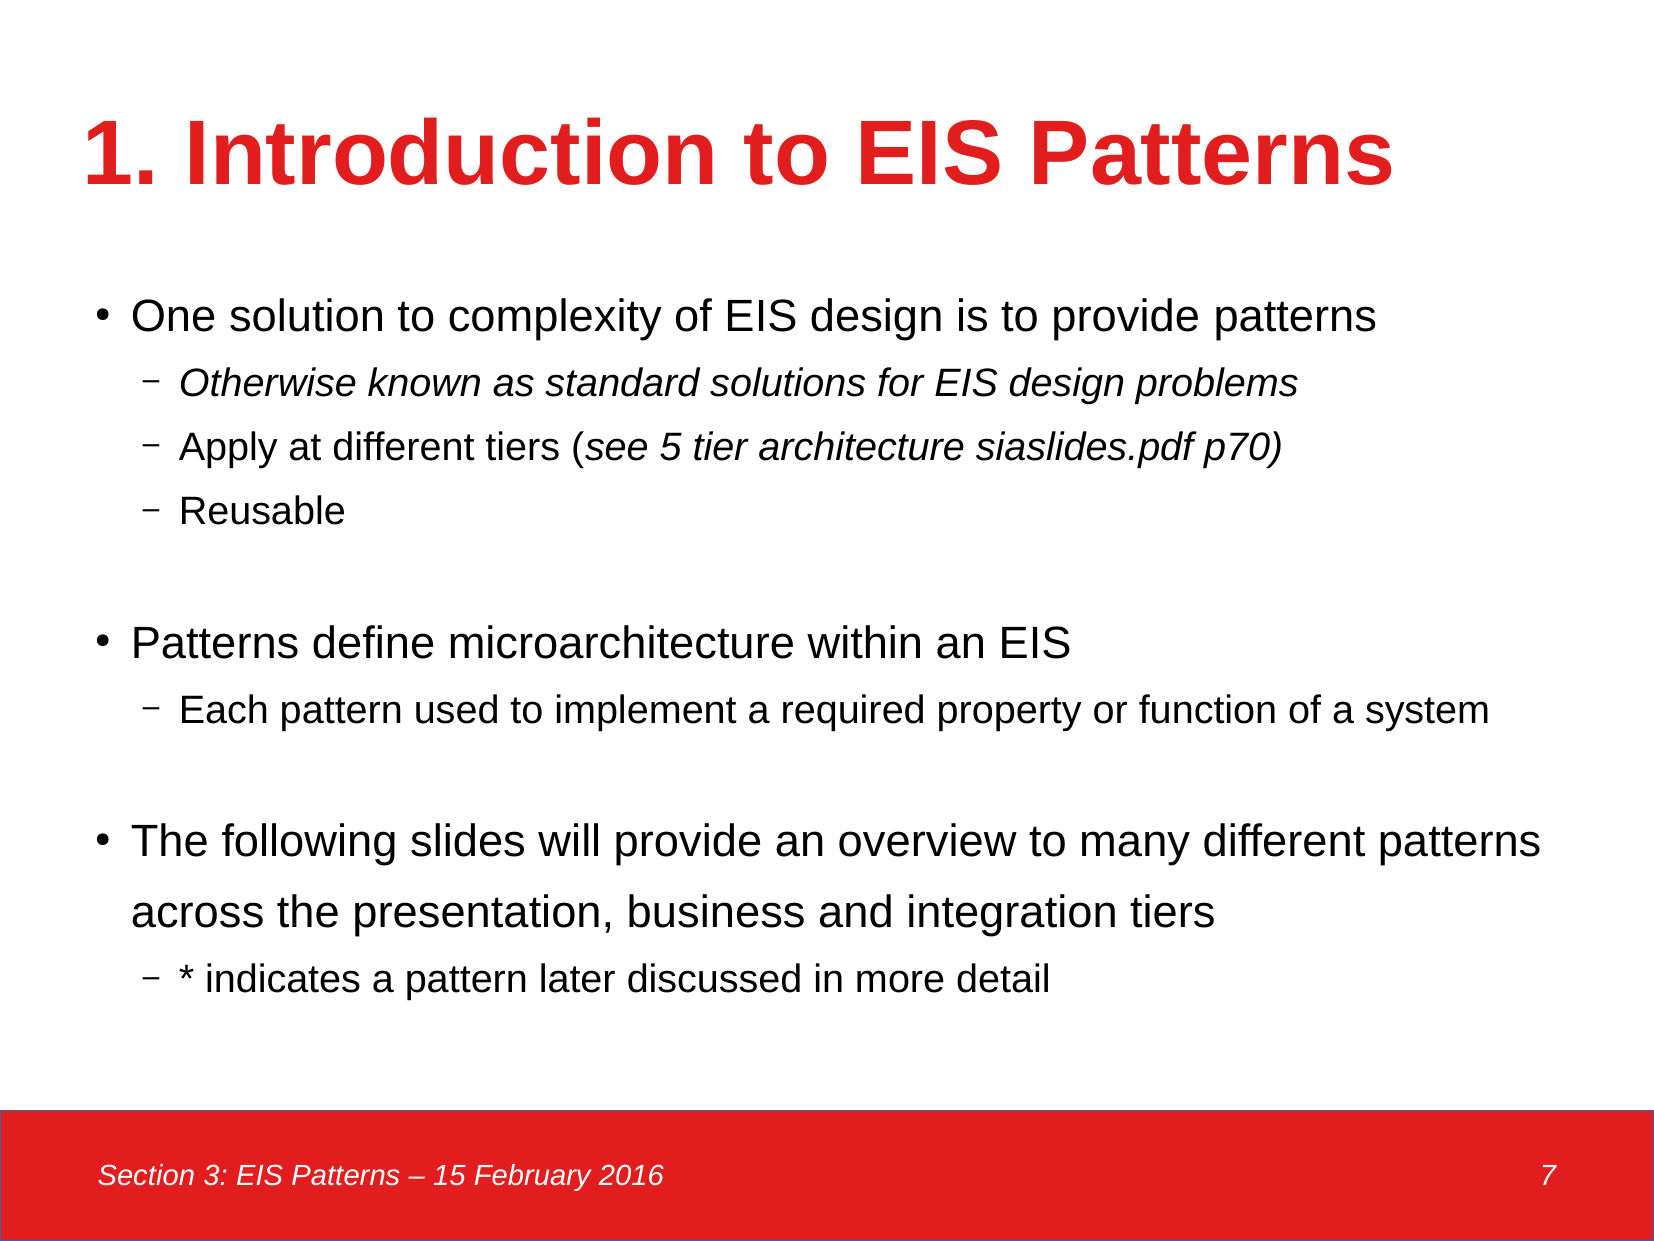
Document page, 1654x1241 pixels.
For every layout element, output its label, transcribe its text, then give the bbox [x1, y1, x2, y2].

list One solution to complexity of EIS design is to provide patterns Otherwise known as standard solutions for EIS design problems Apply at different tiers (see 5 tier architecture siaslides.pdf p70) Reusable Patterns define microarchitecture within an EIS Each pattern used to implement a required property or function of a system The following slides will provide an overview to many different patterns across the presentation, business and integration tiers * indicates a pattern later discussed in more detail [82, 290, 1571, 1010]
title 1. Introduction to EIS Patterns [82, 49, 1571, 257]
